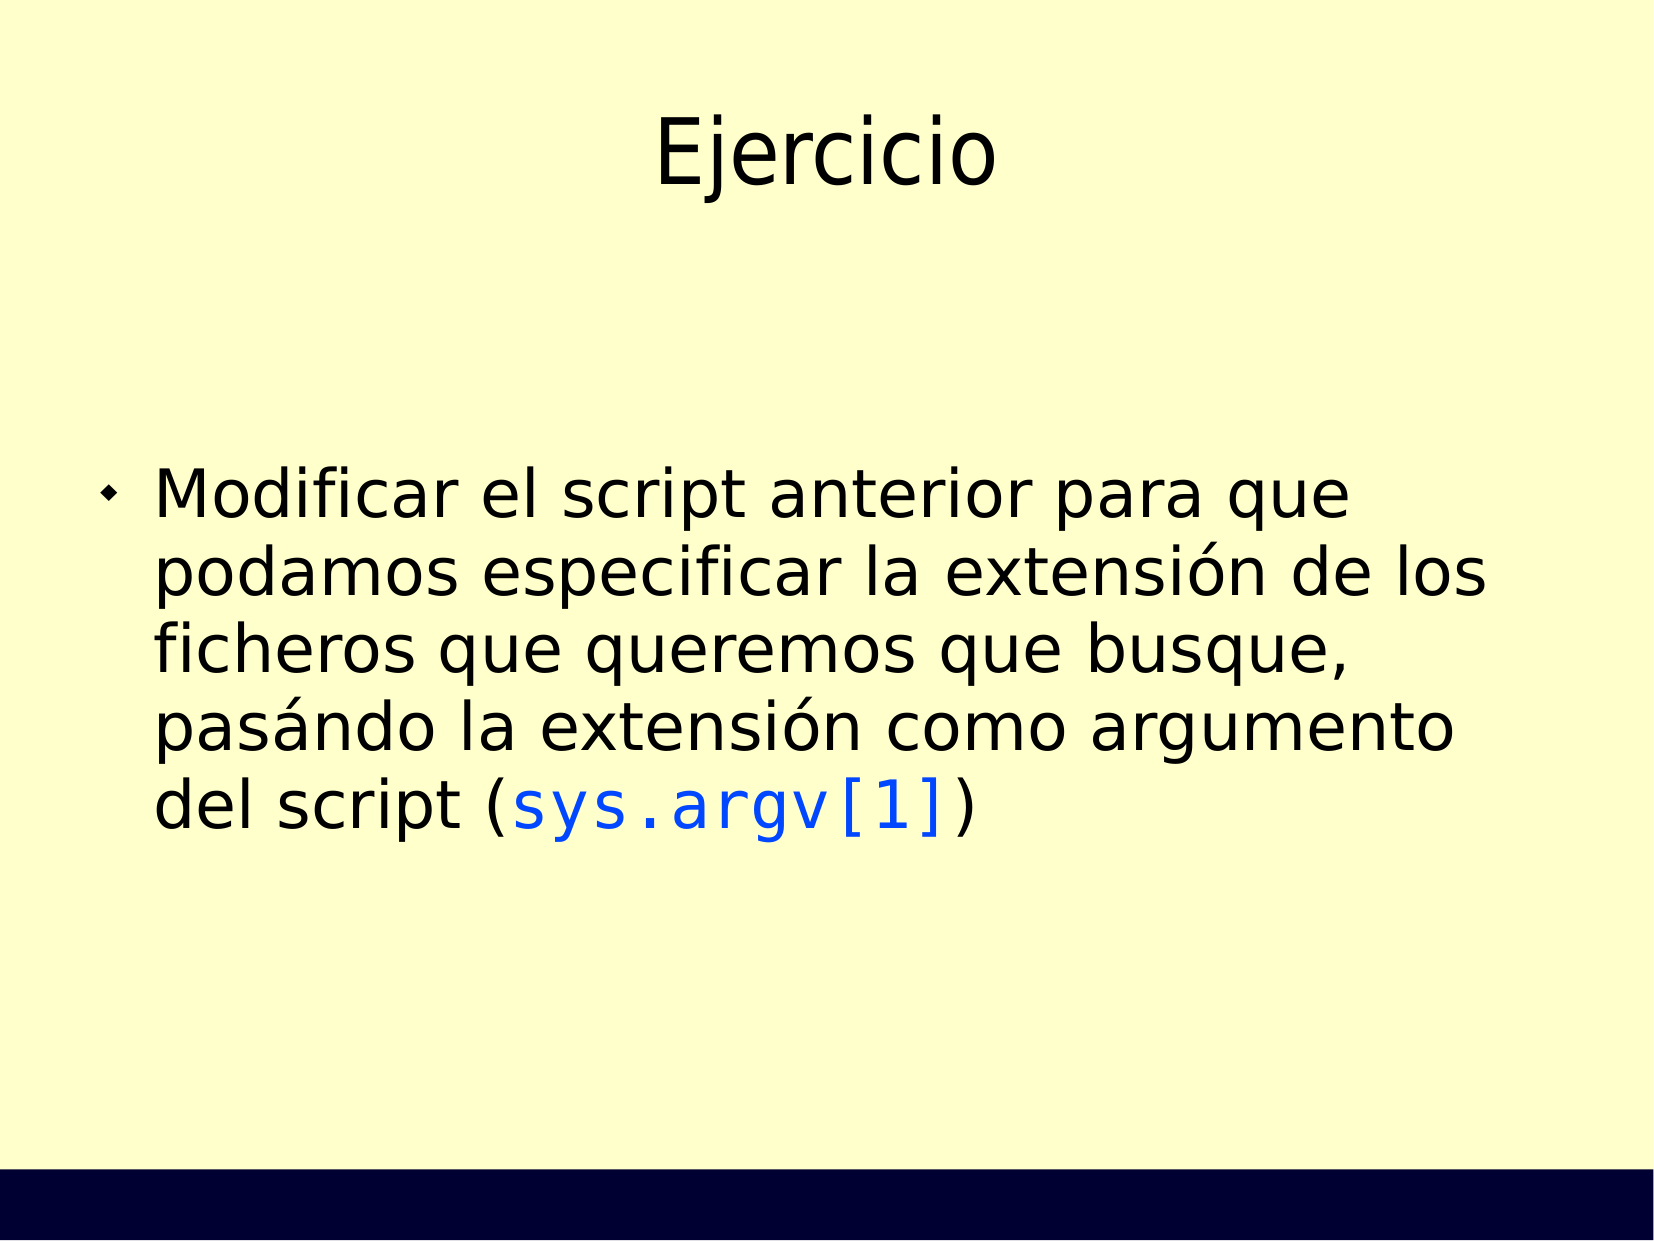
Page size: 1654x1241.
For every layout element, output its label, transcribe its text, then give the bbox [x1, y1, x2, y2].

title Ejercicio [82, 49, 1571, 257]
list Modificar el script anterior para que podamos especificar la extensión de los ficheros que queremos que busque, pasándo la extensión como argumento del script (sys.argv[1]) [82, 290, 1538, 1010]
